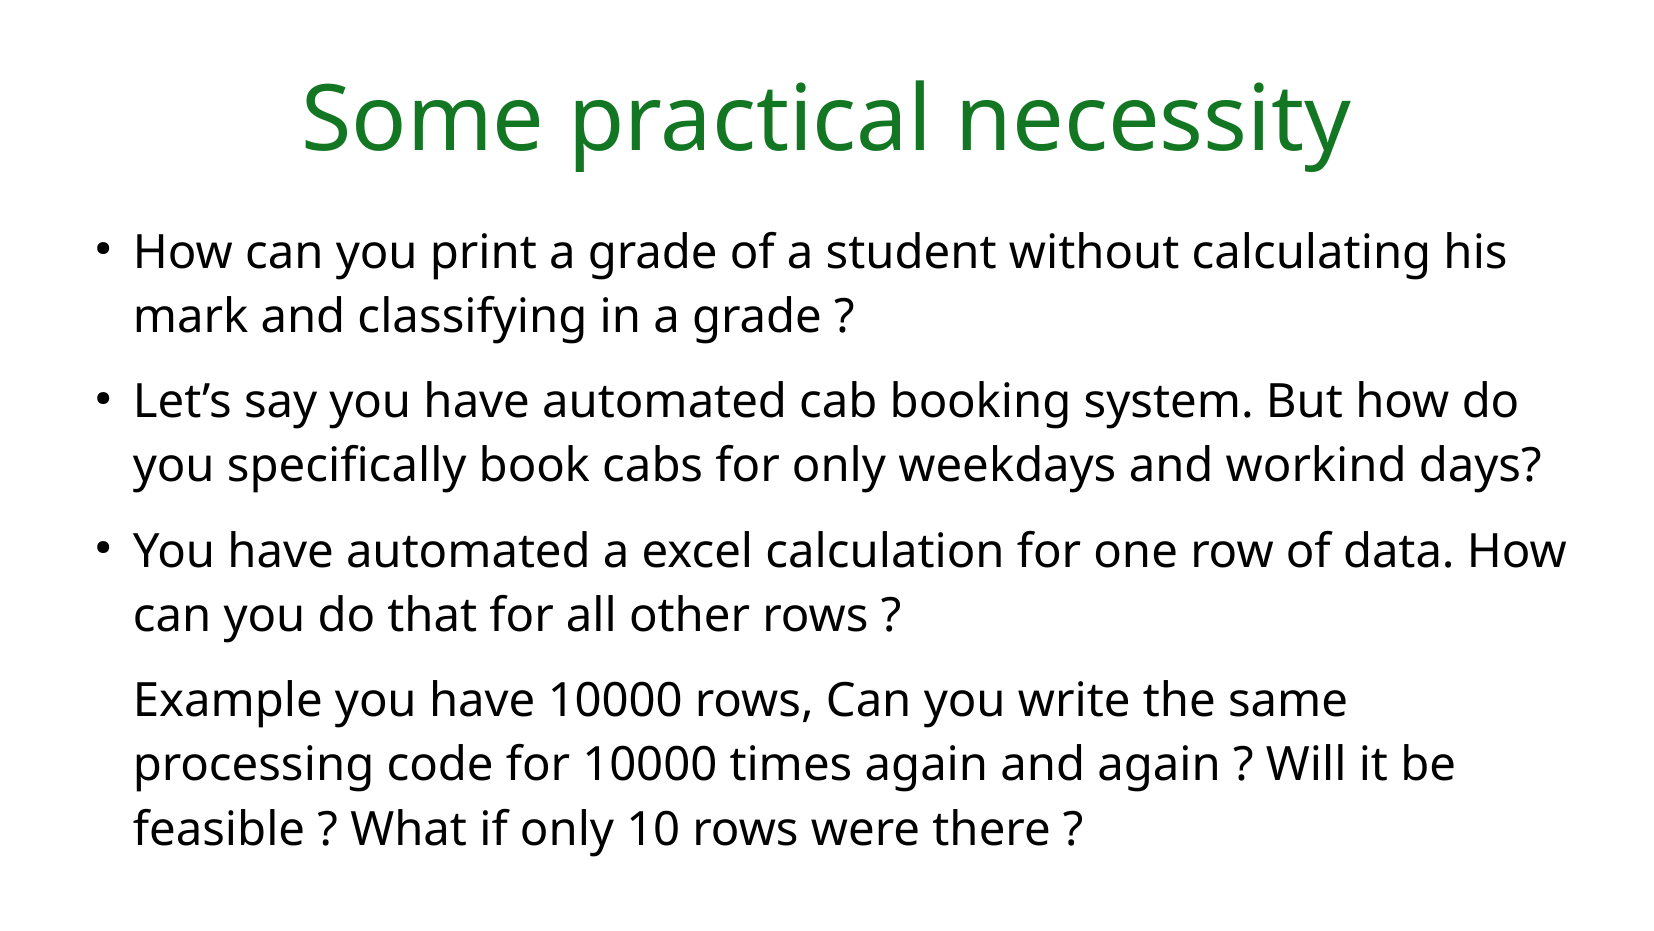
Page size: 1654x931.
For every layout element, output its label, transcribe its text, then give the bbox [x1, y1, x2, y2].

list How can you print a grade of a student without calculating his mark and classifying in a grade ? Let’s say you have automated cab booking system. But how do you specifically book cabs for only weekdays and workind days? You have automated a excel calculation for one row of data. How can you do that for all other rows ? Example you have 10000 rows, Can you write the same processing code for 10000 times again and again ? Will it be feasible ? What if only 10 rows were there ? [82, 217, 1571, 863]
title Some practical necessity [82, 37, 1571, 193]
